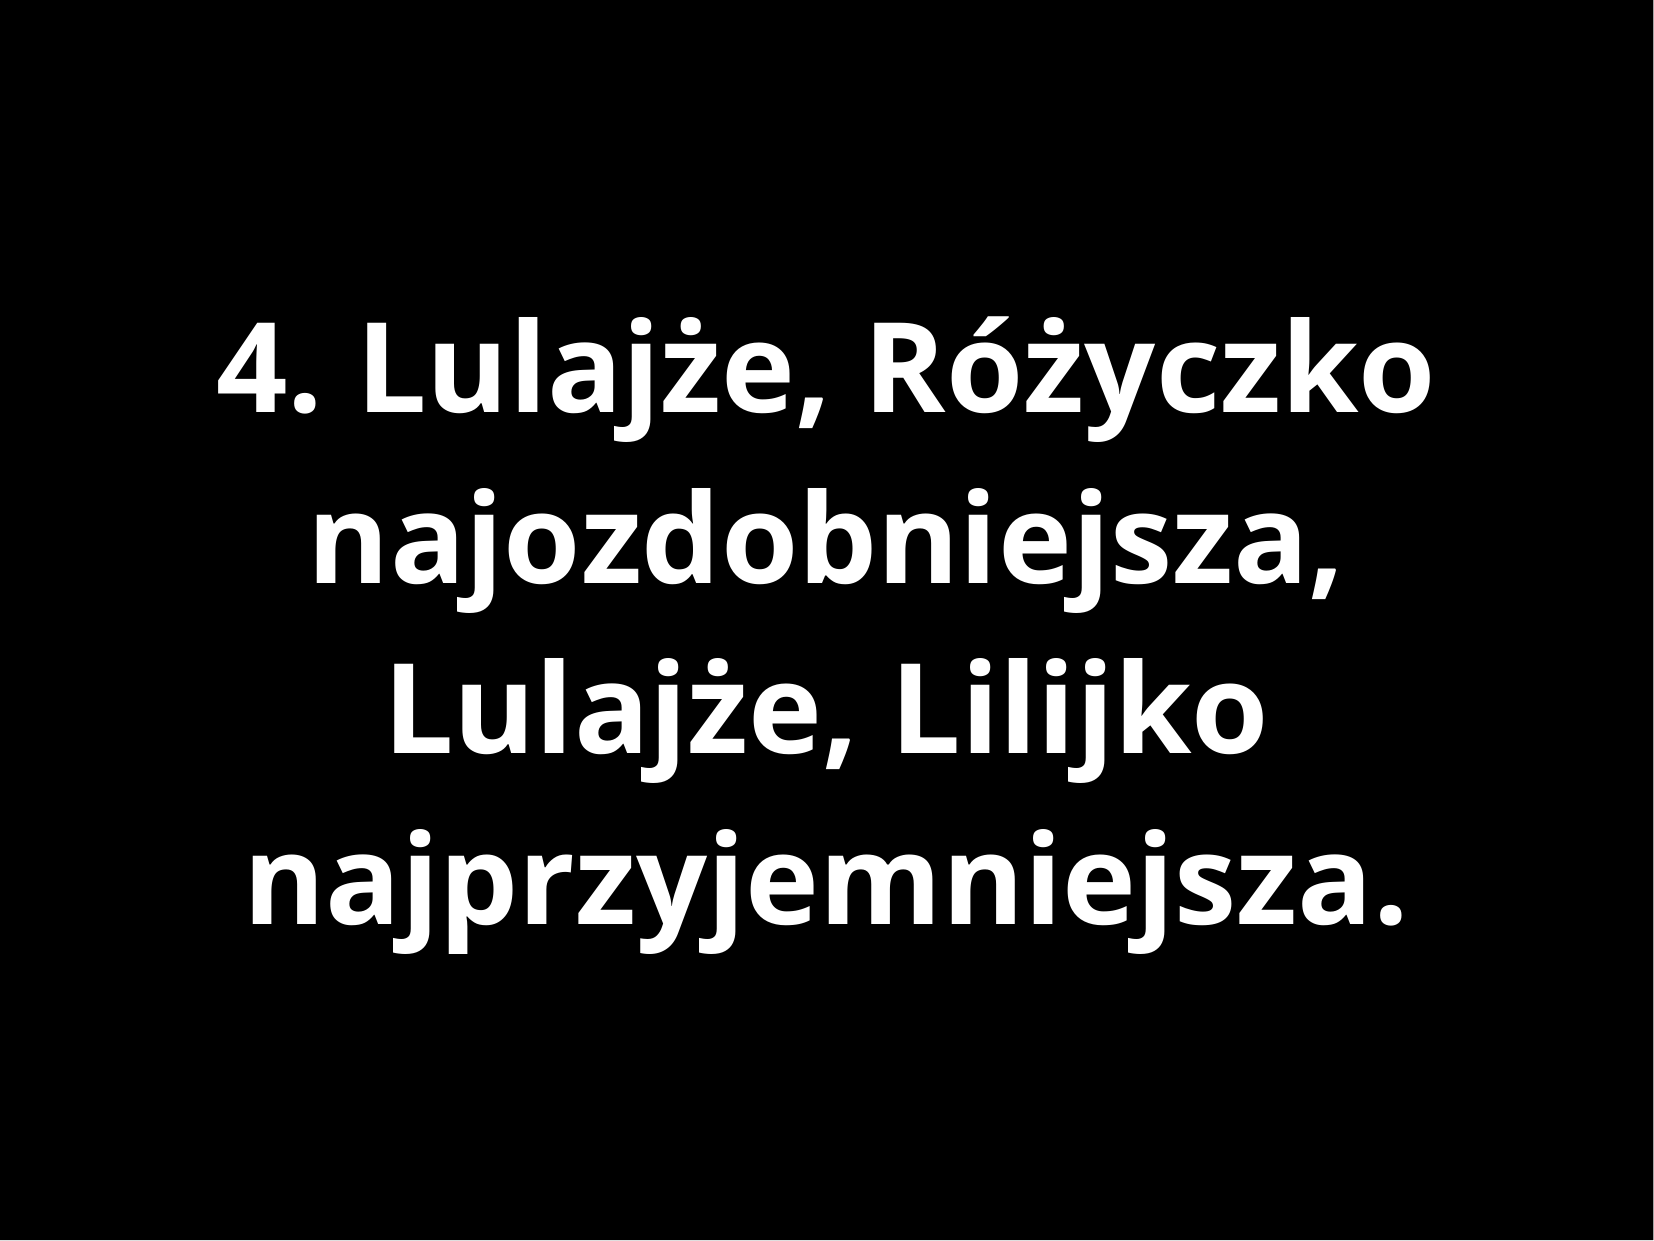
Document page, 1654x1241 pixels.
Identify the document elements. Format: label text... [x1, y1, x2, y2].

title 4. Lulajże, Różyczko najozdobniejsza, Lulajże, Lilijko najprzyjemniejsza. [0, 0, 1654, 1241]
